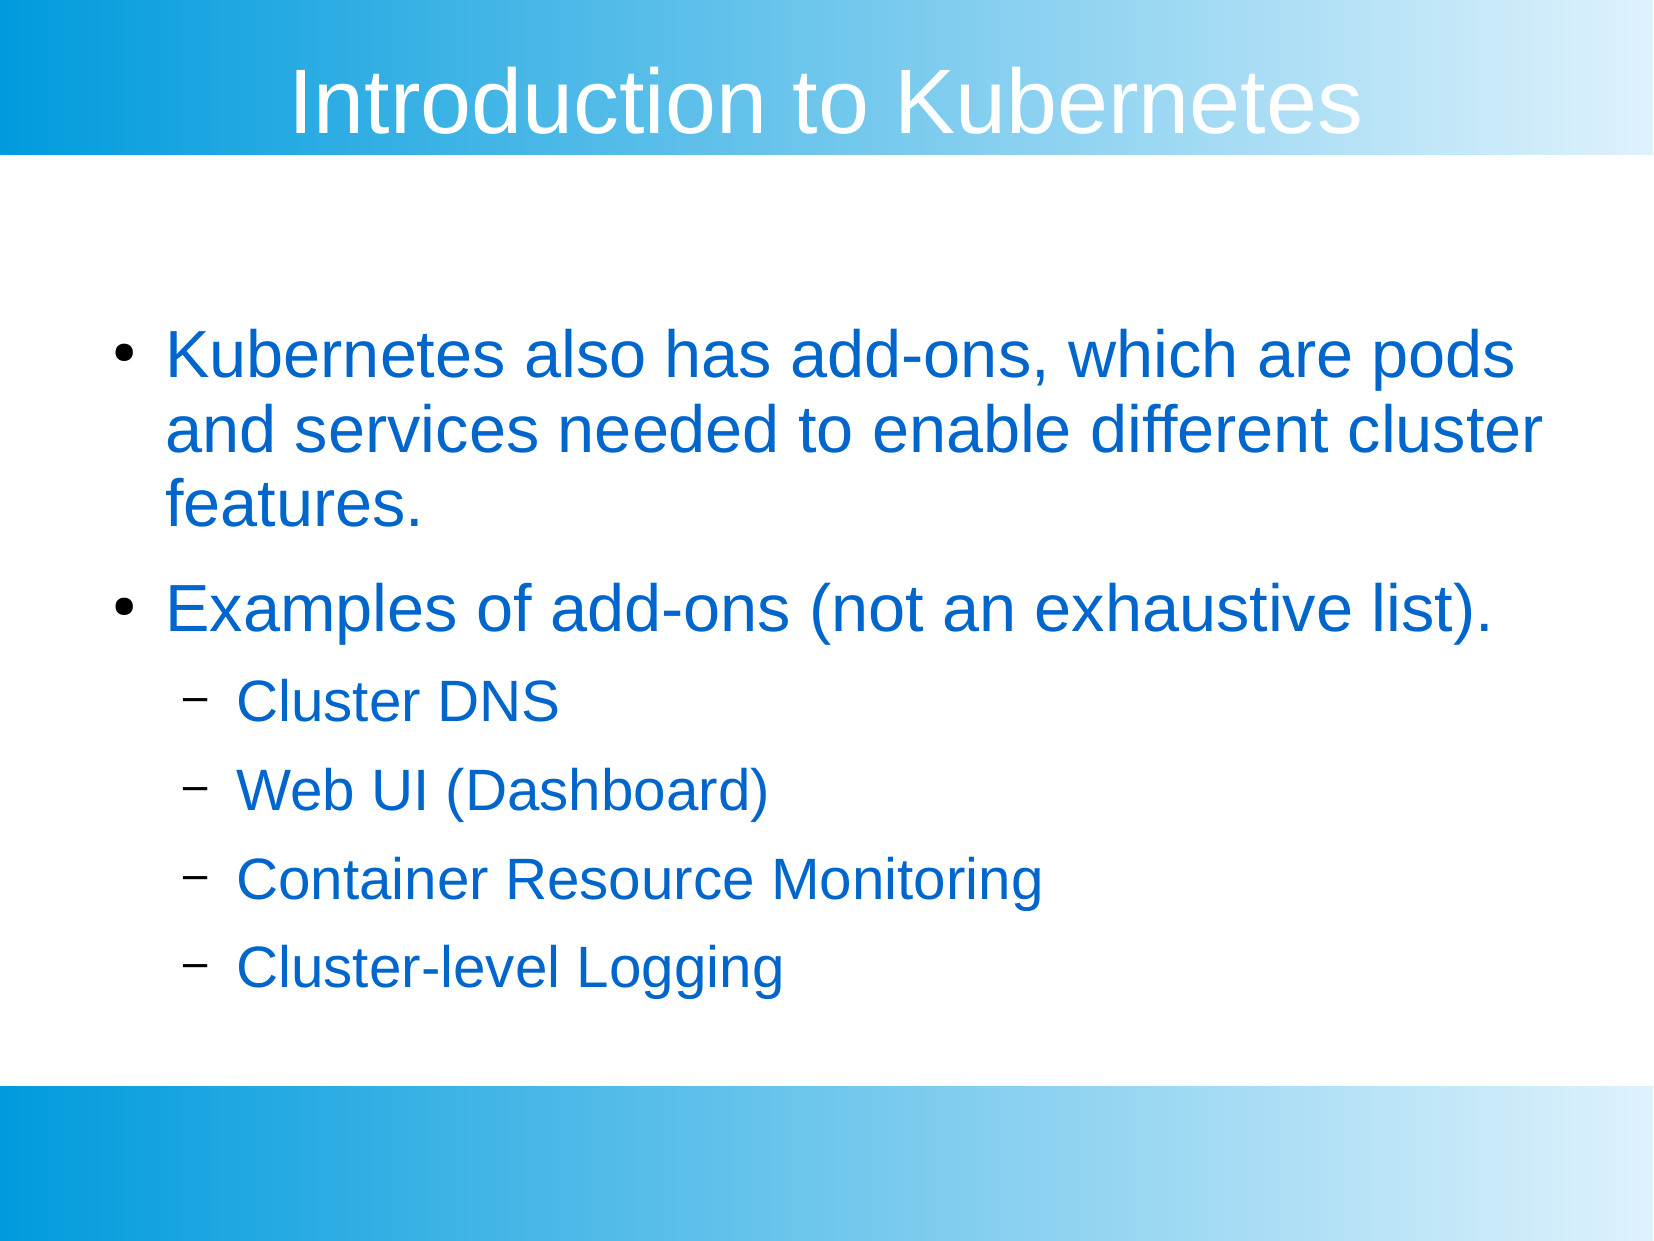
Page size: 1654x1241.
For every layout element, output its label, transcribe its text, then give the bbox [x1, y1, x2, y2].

list Kubernetes also has add-ons, which are pods and services needed to enable different cluster features. Examples of add-ons (not an exhaustive list). Cluster DNS Web UI (Dashboard) Container Resource Monitoring Cluster-level Logging [94, 212, 1583, 932]
title Introduction to Kubernetes [82, 49, 1571, 155]
